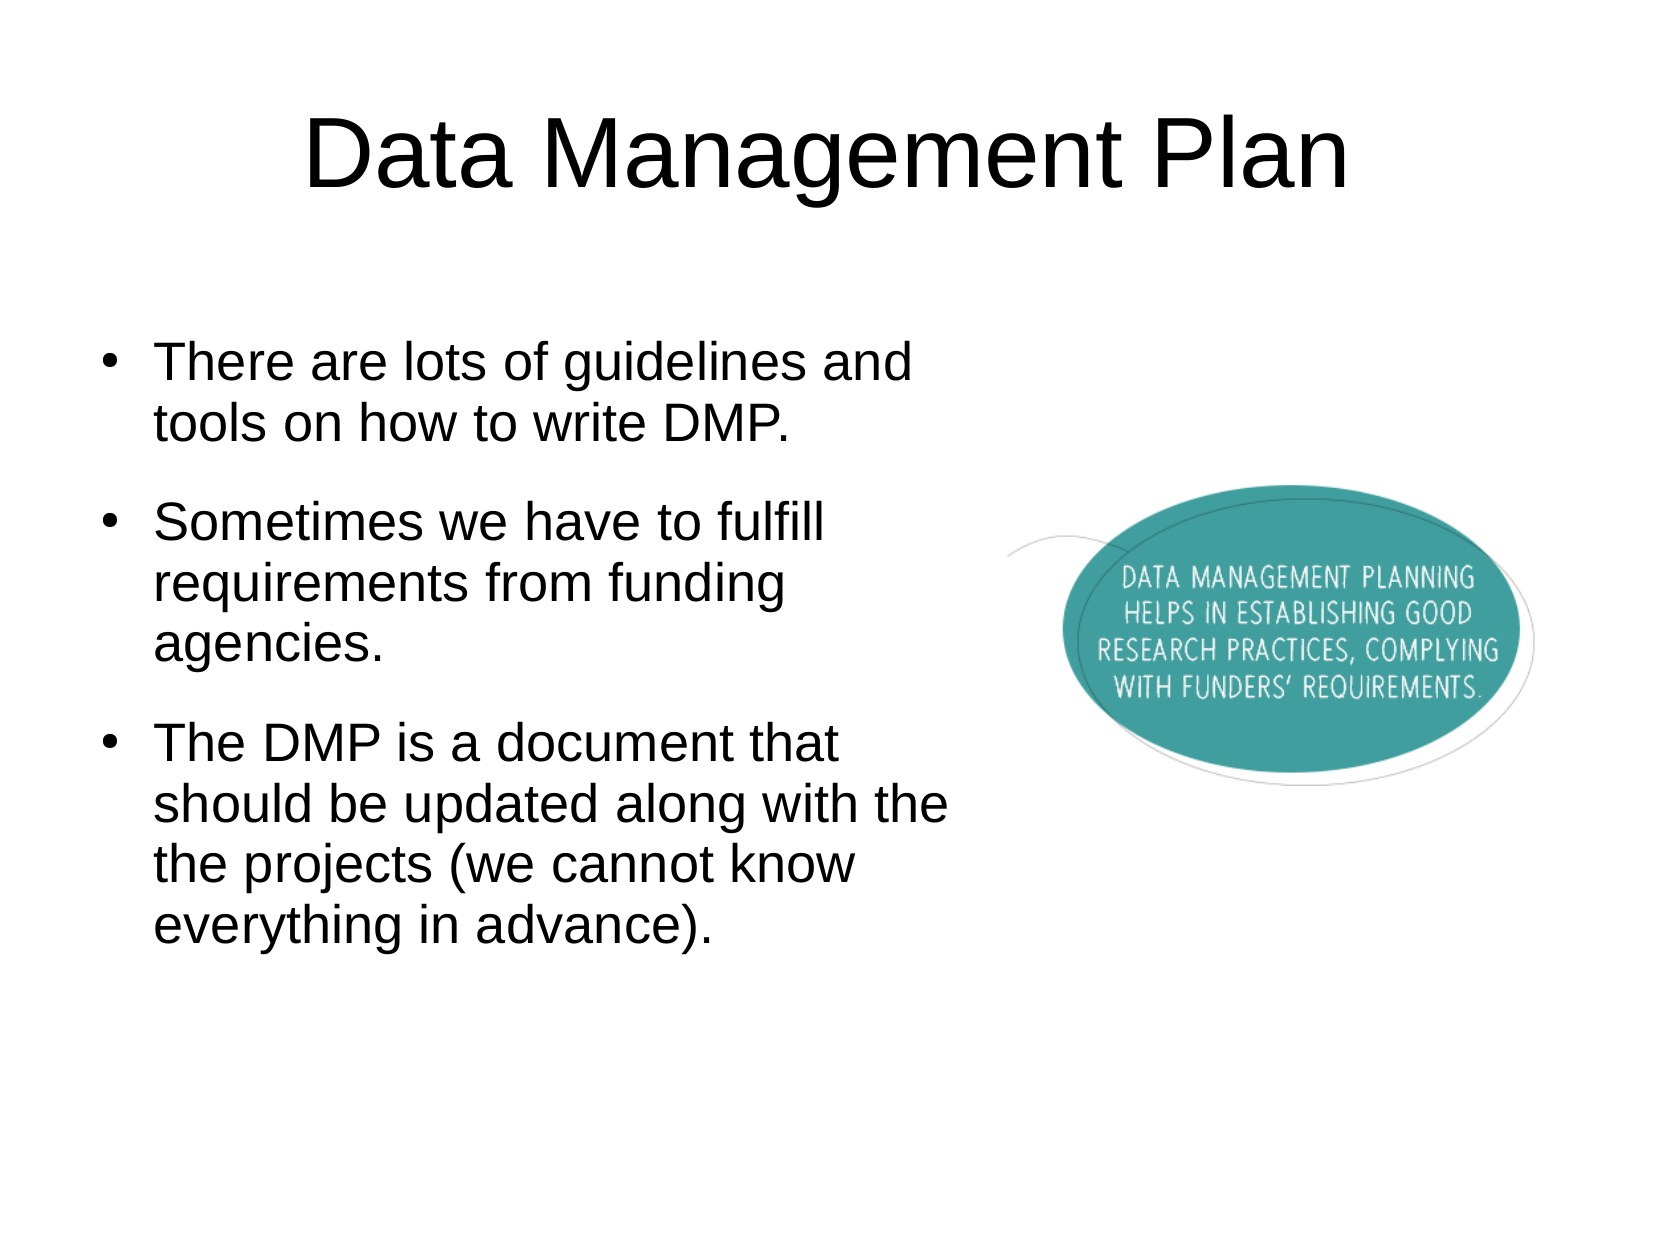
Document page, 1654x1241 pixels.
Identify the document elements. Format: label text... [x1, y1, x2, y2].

list There are lots of guidelines and tools on how to write DMP. Sometimes we have to fulfill requirements from funding agencies. The DMP is a document that should be updated along with the the projects (we cannot know everything in advance). [82, 331, 991, 1051]
picture [1006, 484, 1536, 786]
title Data Management Plan [82, 49, 1571, 257]
